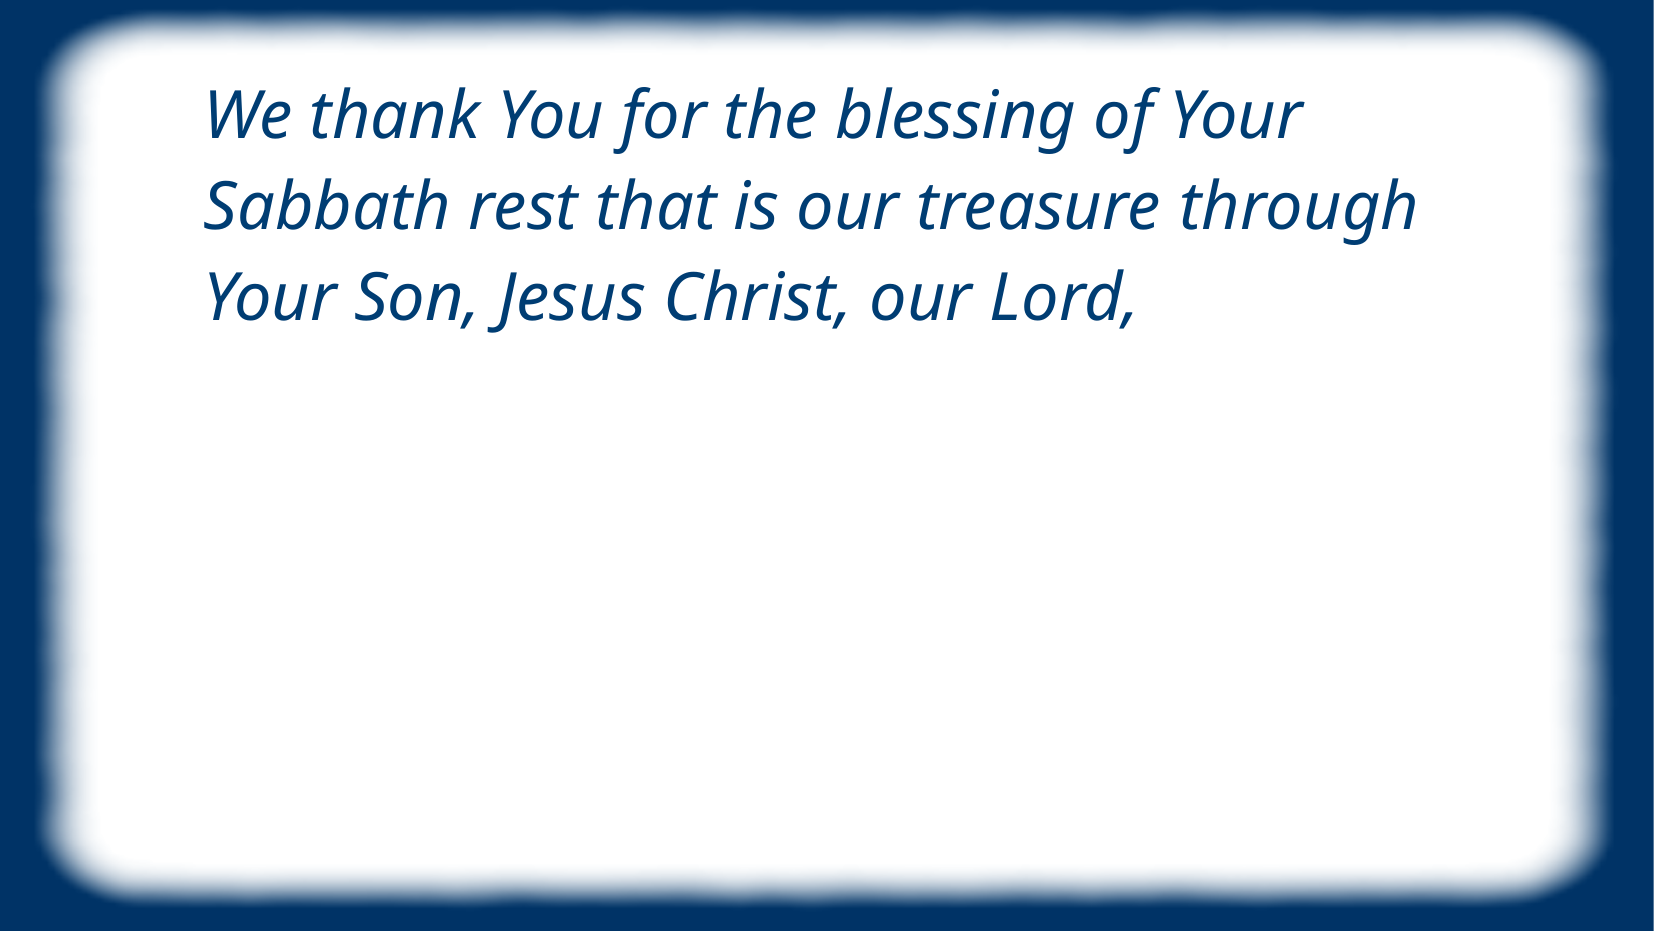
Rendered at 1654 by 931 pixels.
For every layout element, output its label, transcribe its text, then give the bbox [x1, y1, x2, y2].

picture [0, 0, 1654, 931]
text_box We thank You for the blessing of Your Sabbath rest that is our treasure through Your Son, Jesus Christ, our Lord, [120, 60, 1531, 361]
